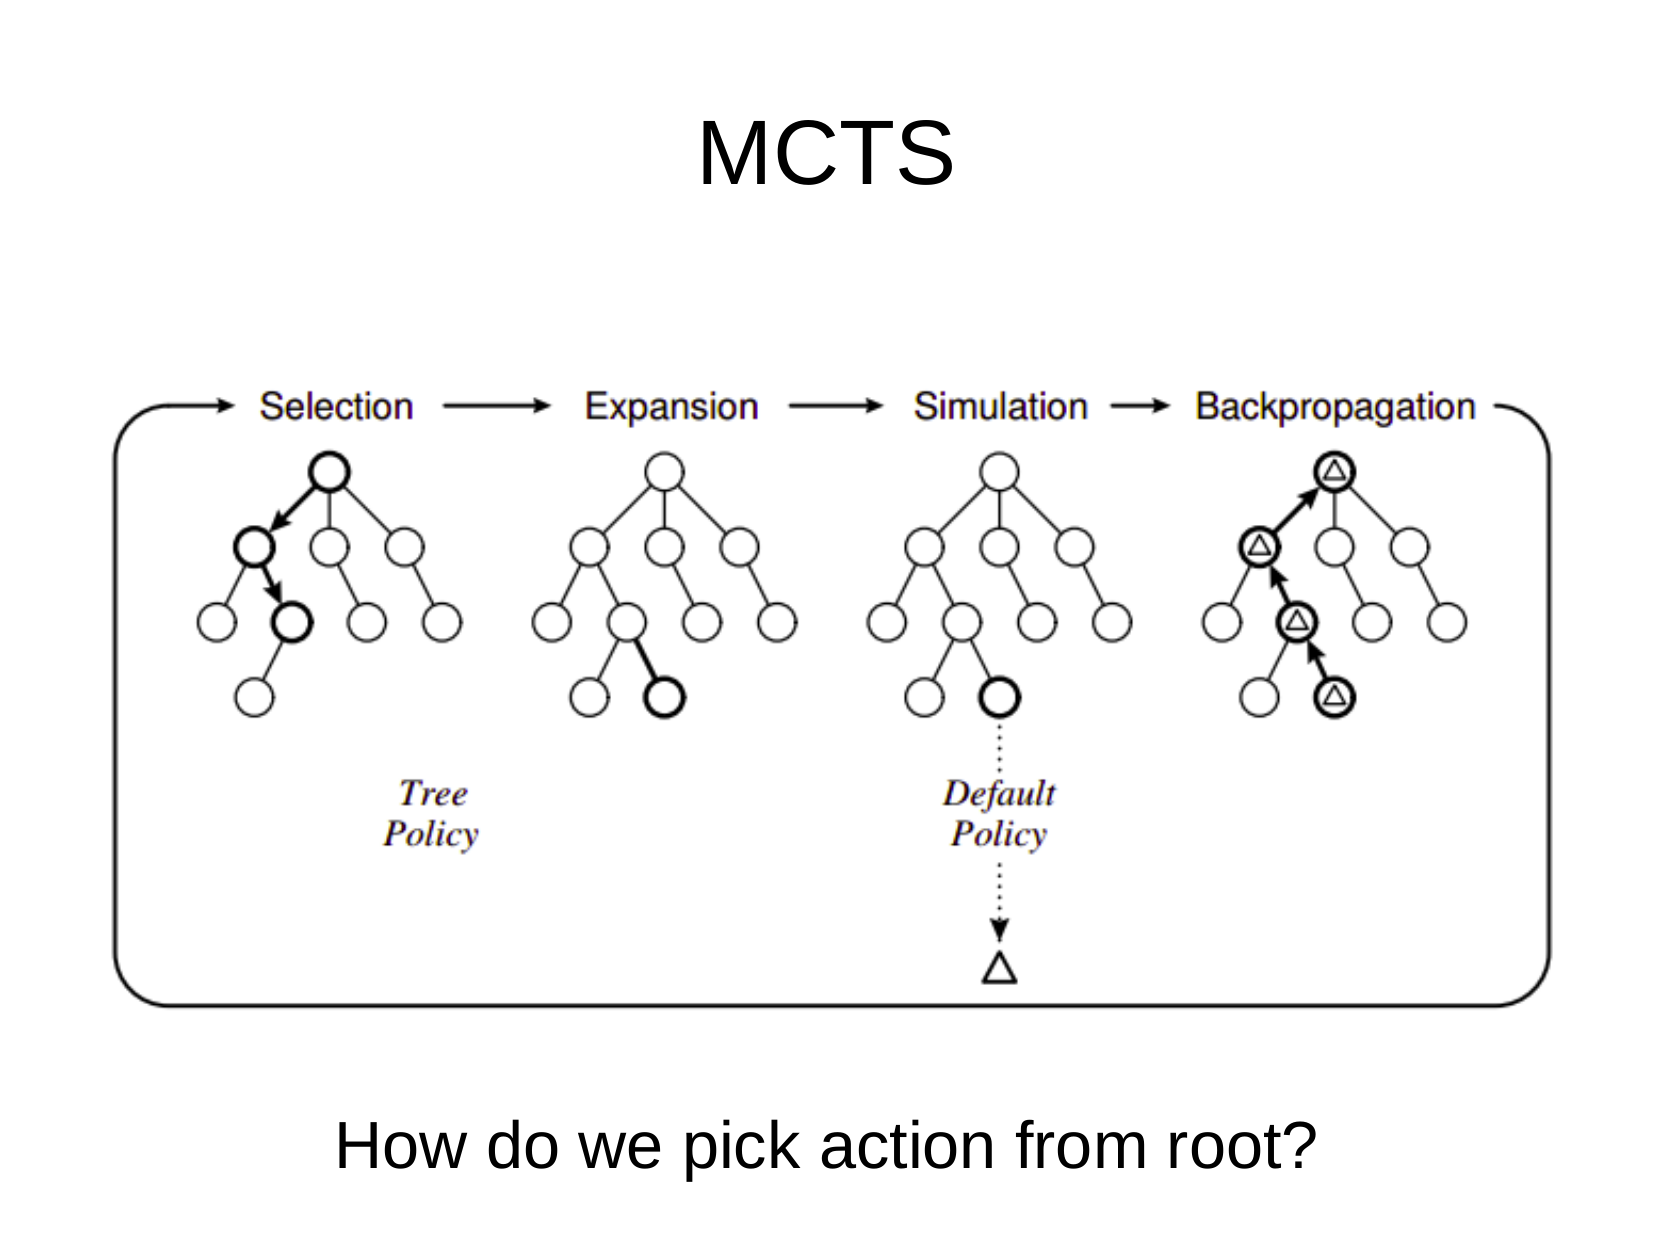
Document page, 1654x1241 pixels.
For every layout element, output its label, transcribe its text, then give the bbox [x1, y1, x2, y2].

title How do we pick action from root? [82, 1041, 1571, 1241]
picture [108, 379, 1587, 1036]
title MCTS [82, 49, 1571, 257]
